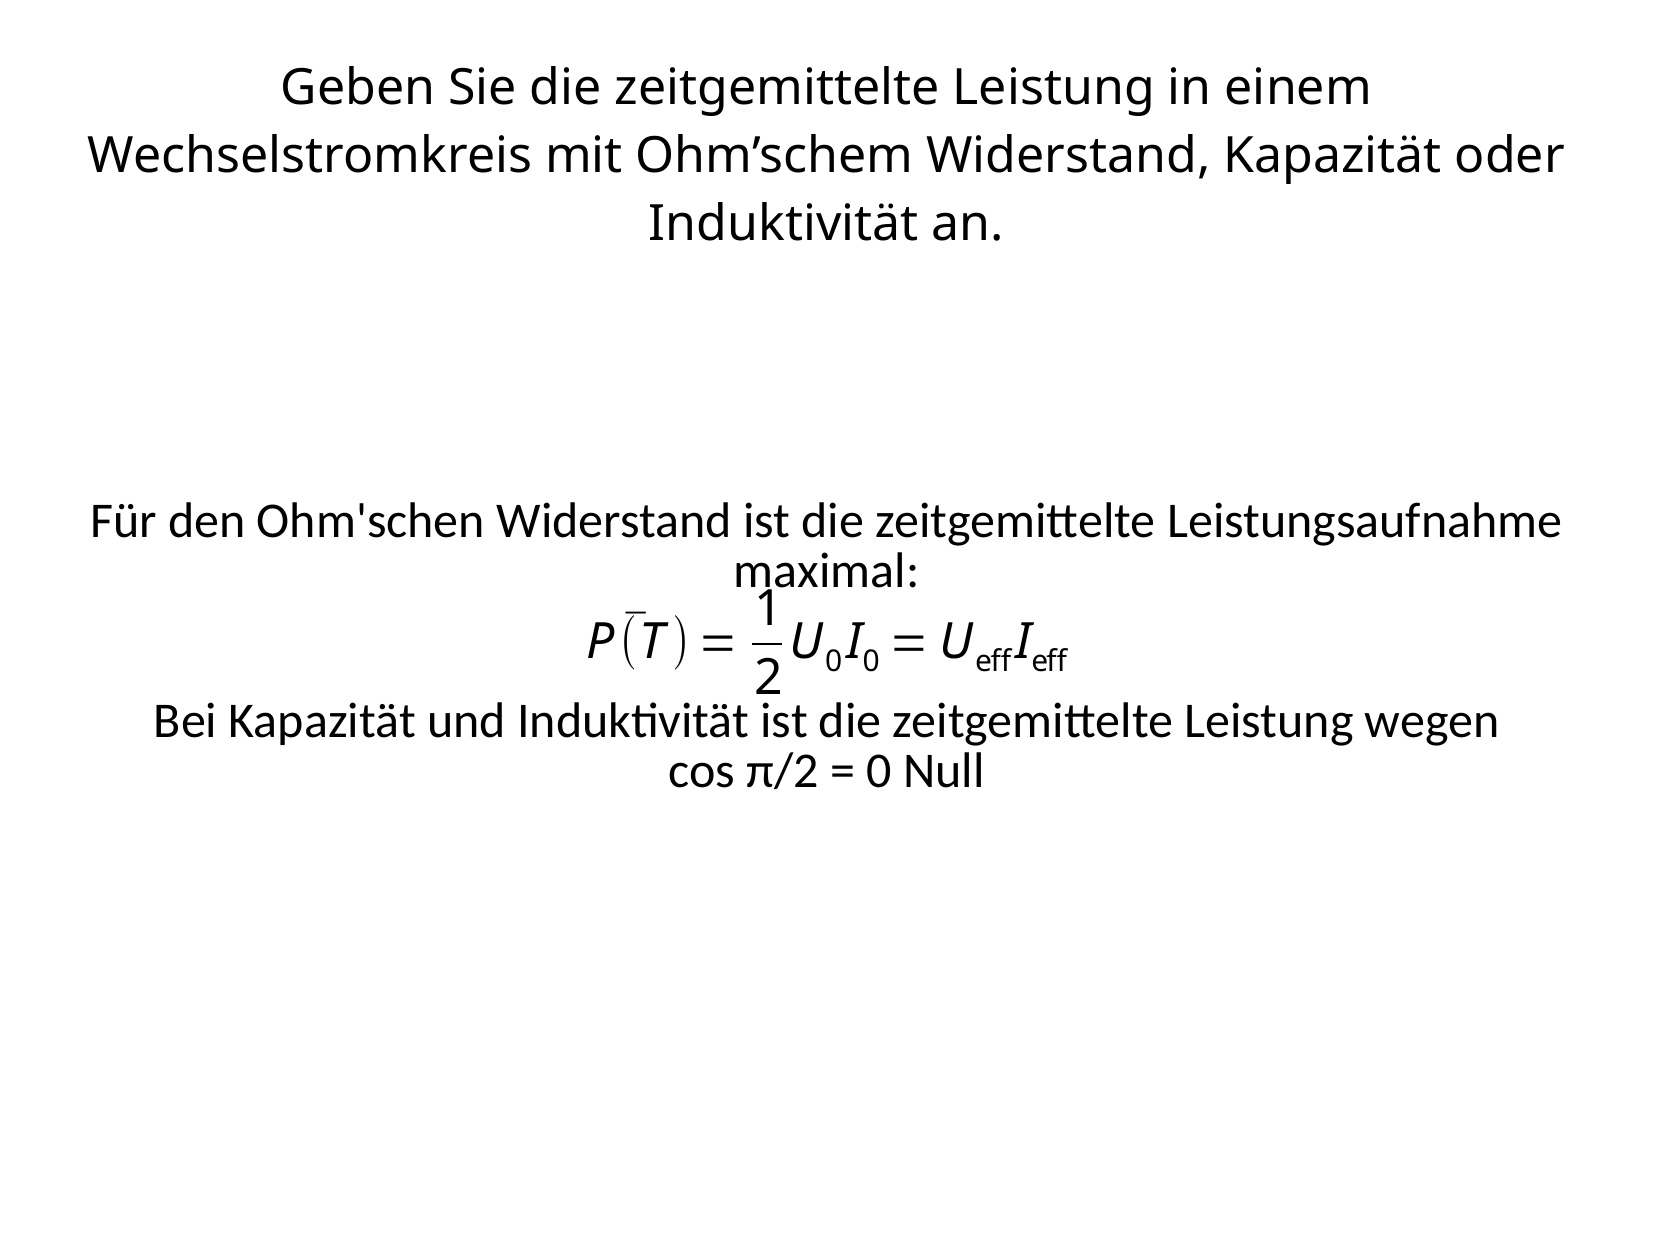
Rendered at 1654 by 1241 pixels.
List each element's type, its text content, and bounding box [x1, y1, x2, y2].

chart [579, 578, 1074, 709]
subtitle Für den Ohm'schen Widerstand ist die zeitgemittelte Leistungsaufnahme maximal: Bei Kapazität und Induktivität ist die zeitgemittelte Leistung wegen cos π/2 = 0 Null [82, 290, 1571, 1010]
title Geben Sie die zeitgemittelte Leistung in einem Wechselstromkreis mit Ohm’schem Widerstand, Kapazität oder Induktivität an. [82, 49, 1571, 257]
